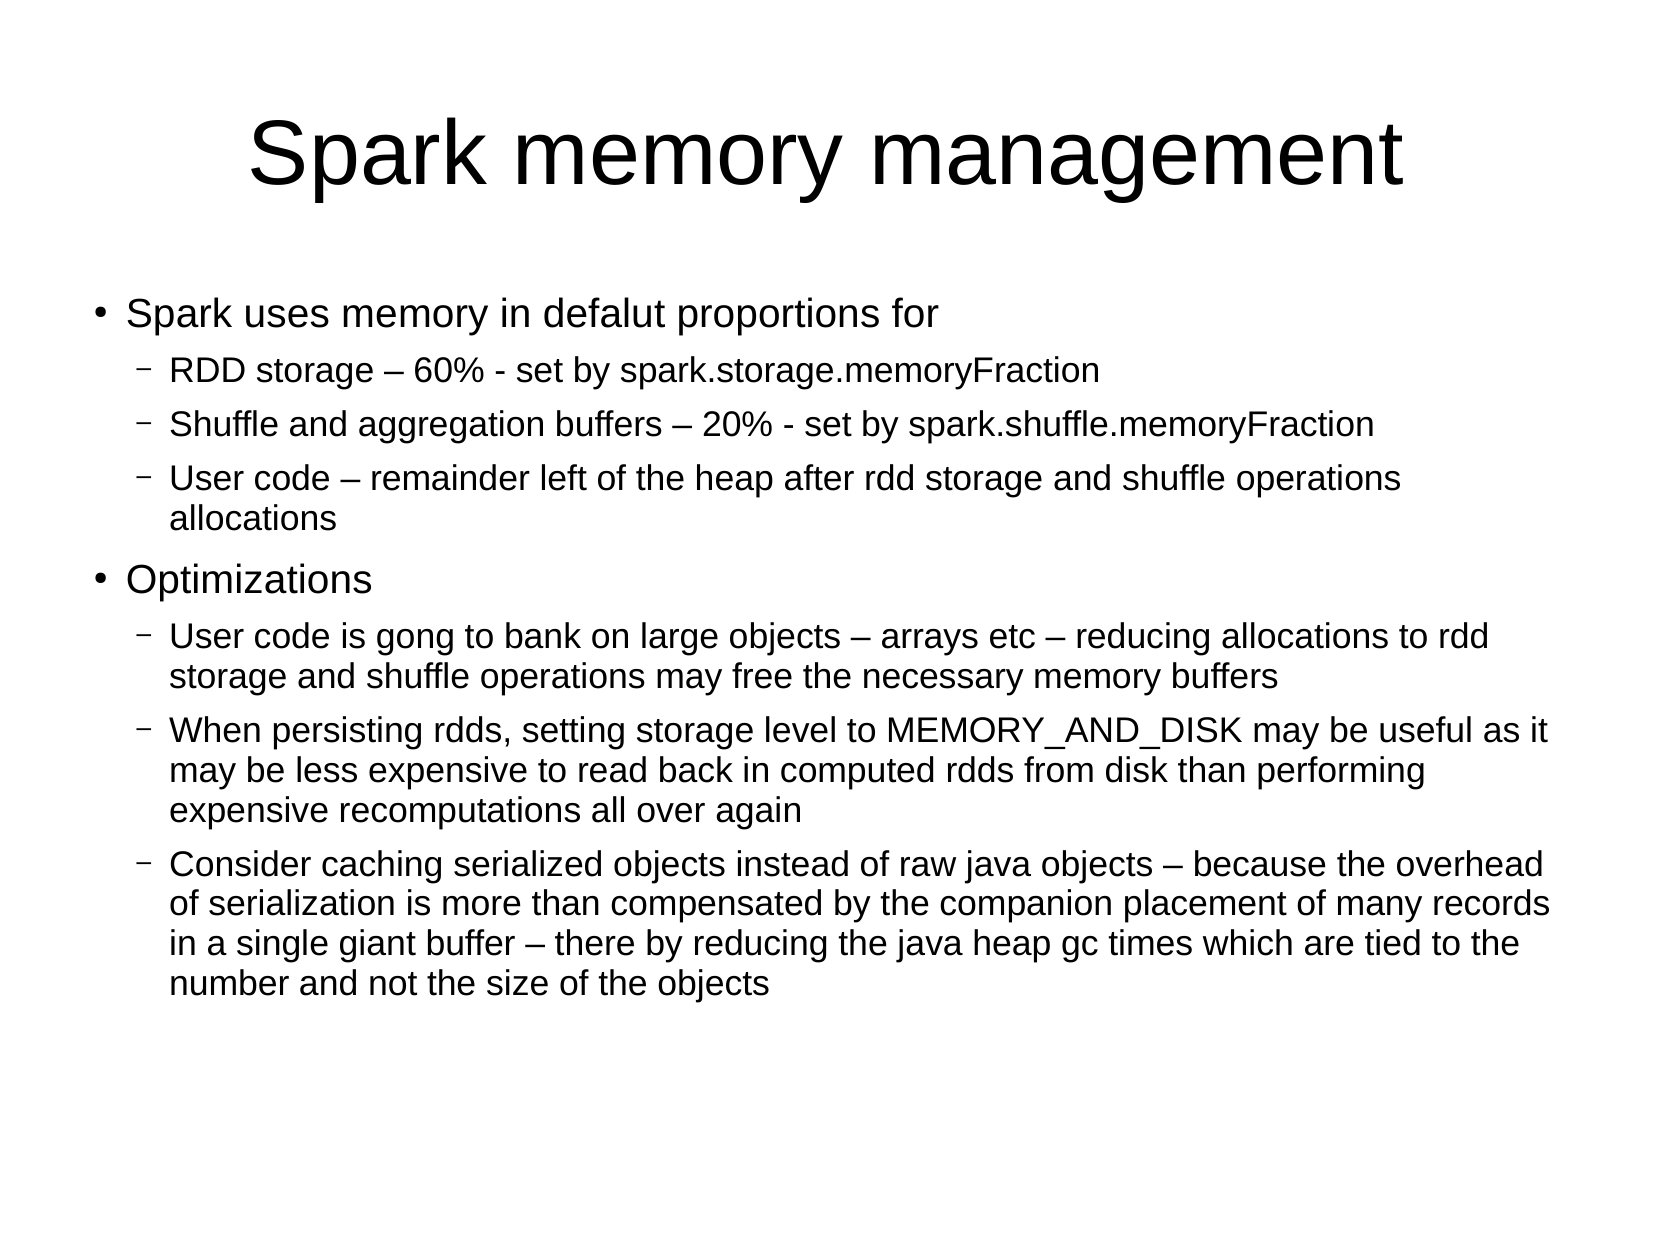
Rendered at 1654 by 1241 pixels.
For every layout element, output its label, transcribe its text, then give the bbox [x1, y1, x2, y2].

list Spark uses memory in defalut proportions for RDD storage – 60% - set by spark.storage.memoryFraction Shuffle and aggregation buffers – 20% - set by spark.shuffle.memoryFraction User code – remainder left of the heap after rdd storage and shuffle operations allocations Optimizations User code is gong to bank on large objects – arrays etc – reducing allocations to rdd storage and shuffle operations may free the necessary memory buffers When persisting rdds, setting storage level to MEMORY_AND_DISK may be useful as it may be less expensive to read back in computed rdds from disk than performing expensive recomputations all over again Consider caching serialized objects instead of raw java objects – because the overhead of serialization is more than compensated by the companion placement of many records in a single giant buffer – there by reducing the java heap gc times which are tied to the number and not the size of the objects [82, 290, 1571, 1010]
title Spark memory management [82, 49, 1571, 257]
